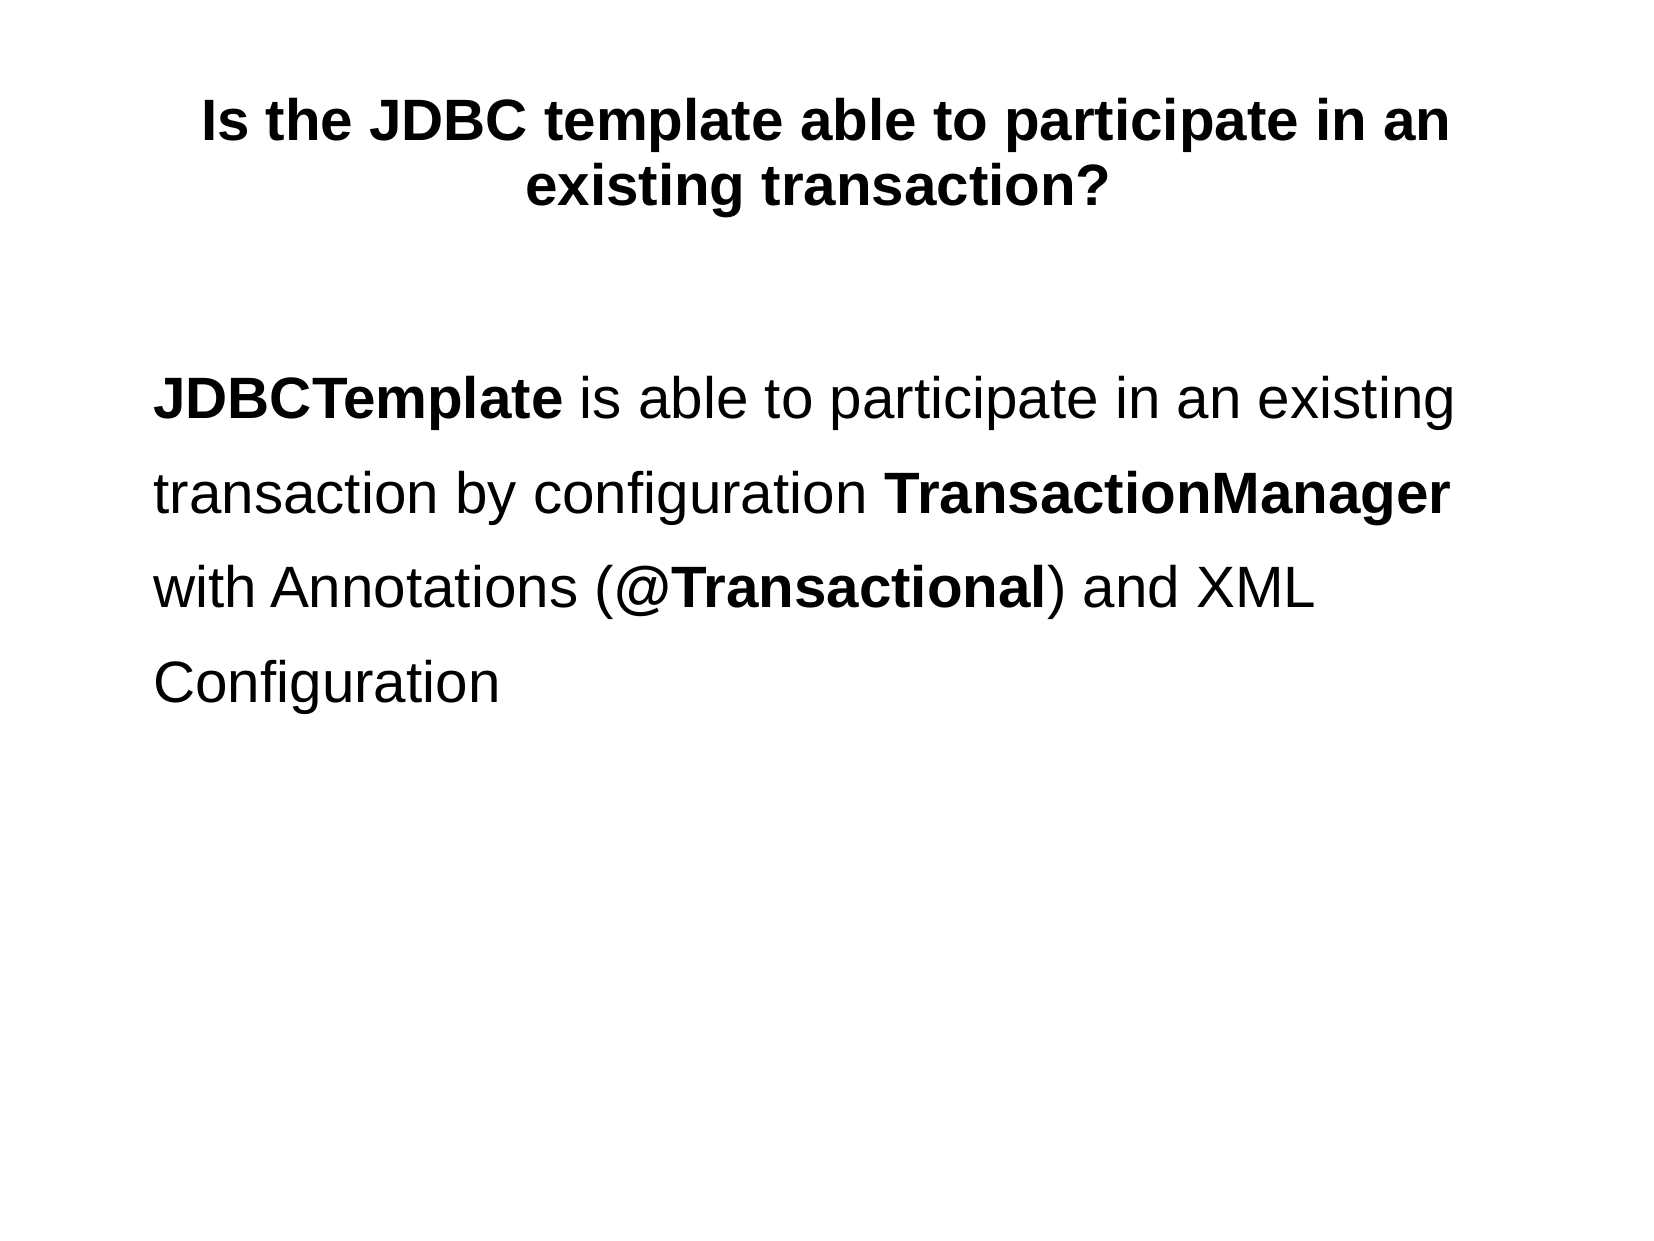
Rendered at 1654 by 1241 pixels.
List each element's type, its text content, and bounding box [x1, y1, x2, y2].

title Is the JDBC template able to participate in an existing transaction? [82, 49, 1571, 257]
list JDBCTemplate is able to participate in an existing transaction by configuration TransactionManager with Annotations (@Transactional) and XML Configuration [82, 366, 1571, 1086]
